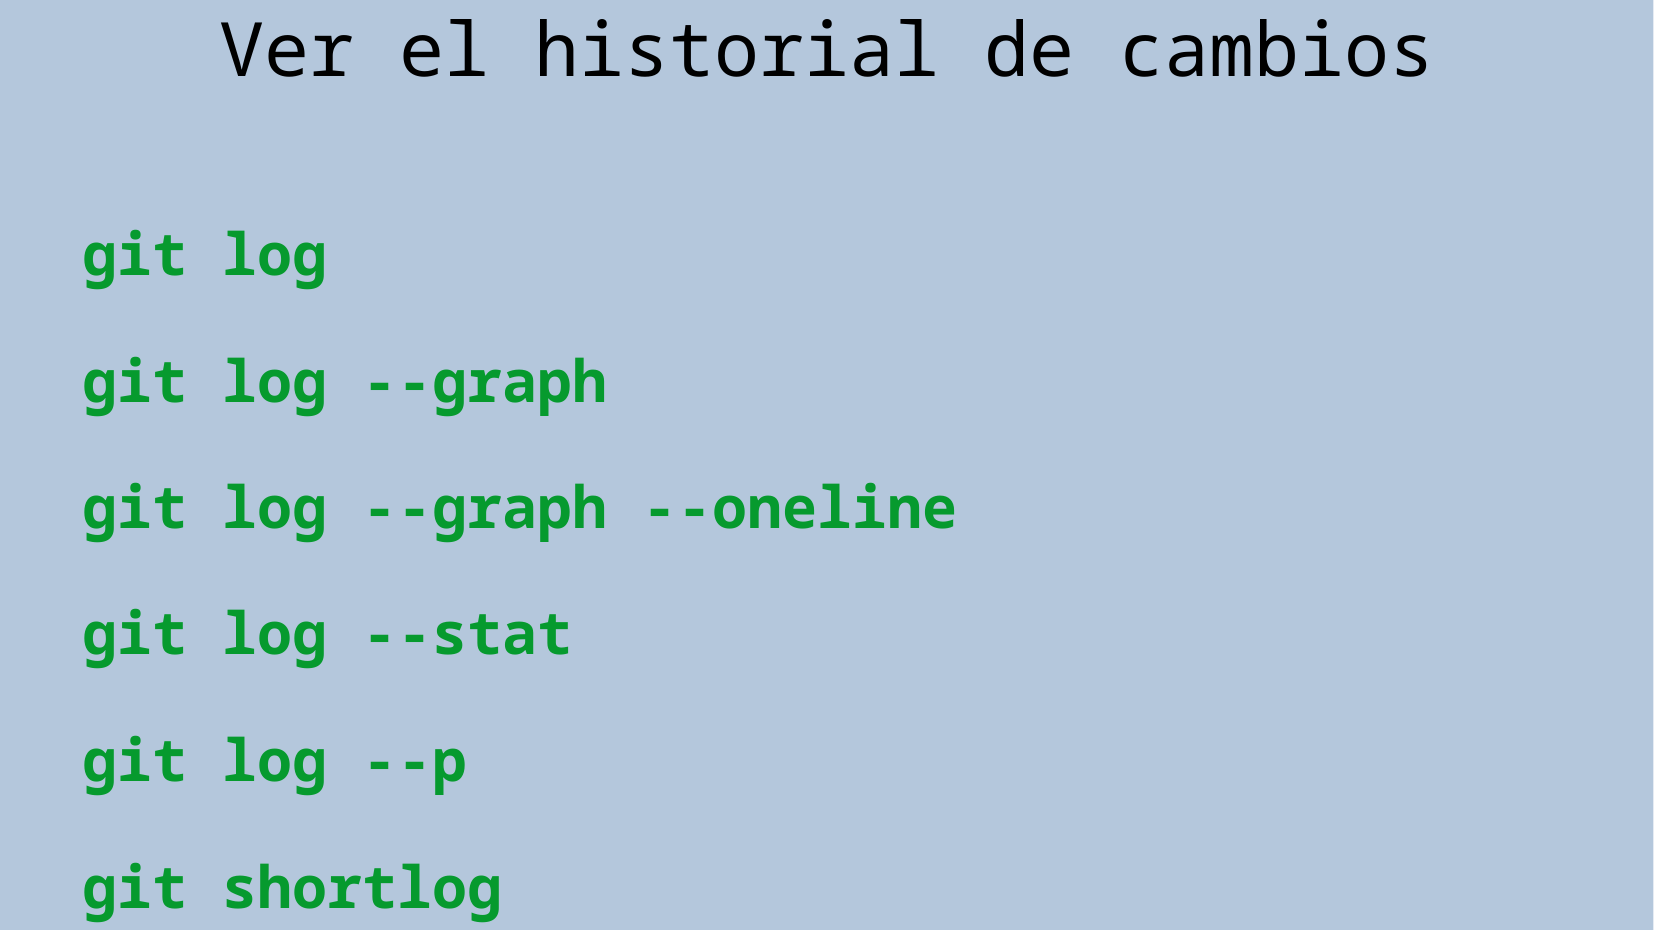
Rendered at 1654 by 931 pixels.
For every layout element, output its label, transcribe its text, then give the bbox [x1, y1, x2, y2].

subtitle Ver el historial de cambios git log git log --graph git log --graph --oneline git log --stat git log --p git shortlog [82, 23, 1571, 898]
